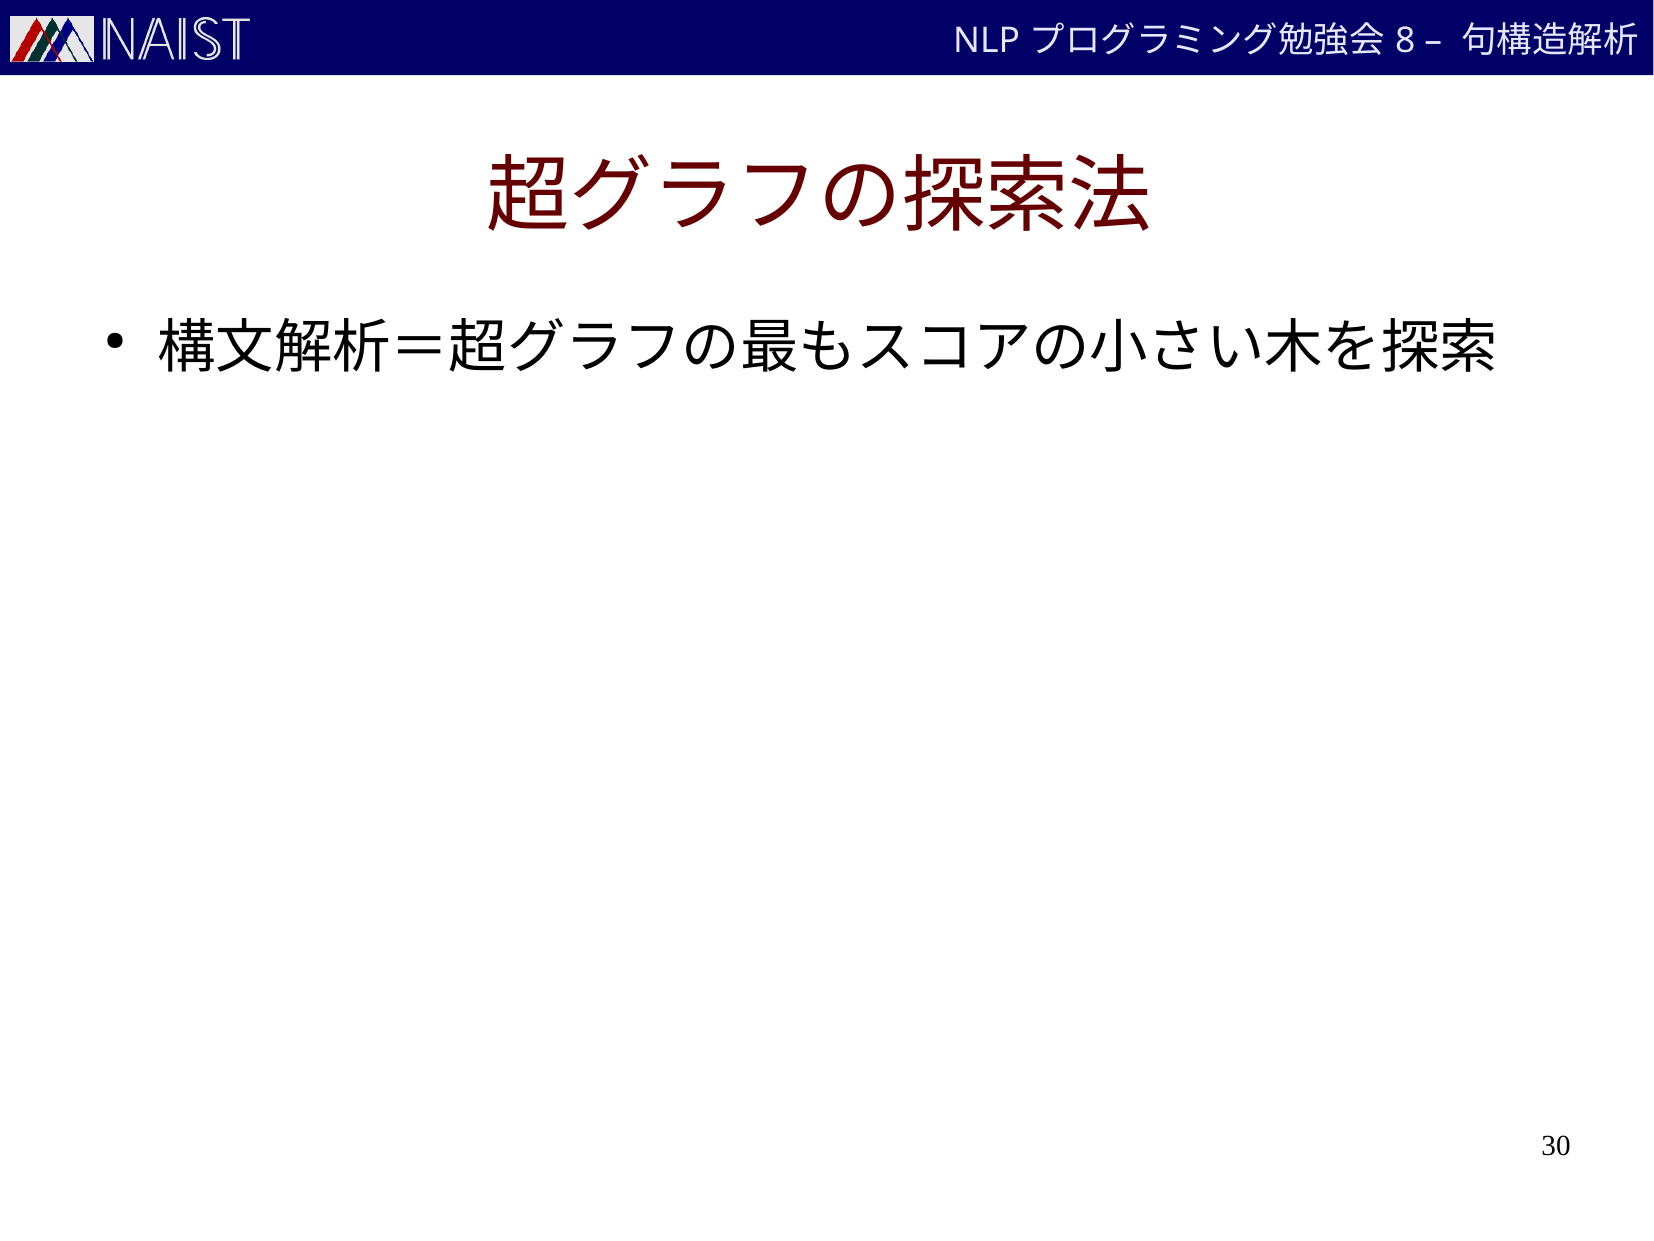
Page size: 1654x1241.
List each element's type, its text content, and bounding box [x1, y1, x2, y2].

list 構文解析＝超グラフの最もスコアの小さい木を探索 [86, 300, 1576, 1119]
picture [10, 16, 94, 62]
title 超グラフの探索法 [75, 92, 1564, 285]
picture [102, 17, 251, 60]
